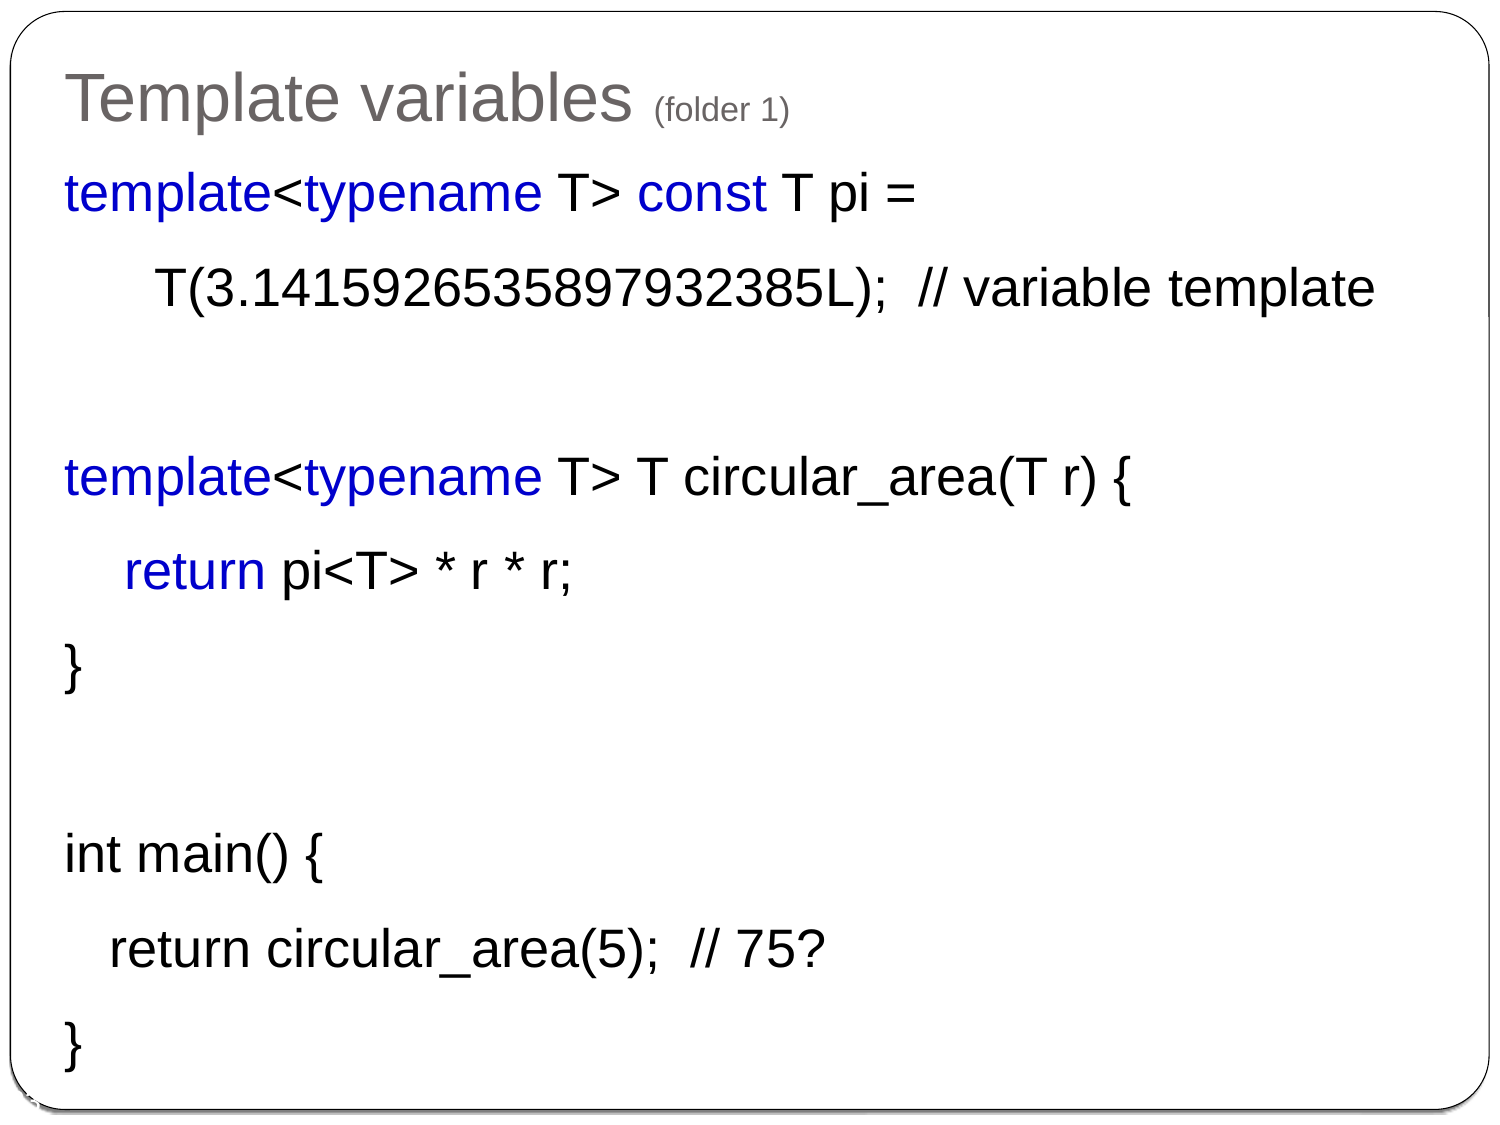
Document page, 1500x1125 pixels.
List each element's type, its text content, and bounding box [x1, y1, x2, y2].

slide_number <number> [0, 1074, 50, 1125]
title Template variables (folder 1) [50, 45, 1450, 149]
list template<typename T> const T pi = T(3.1415926535897932385L); // variable template template<typename T> T circular_area(T r) { return pi<T> * r * r; } int main() { return circular_area(5); // 75? } [50, 149, 1450, 1088]
